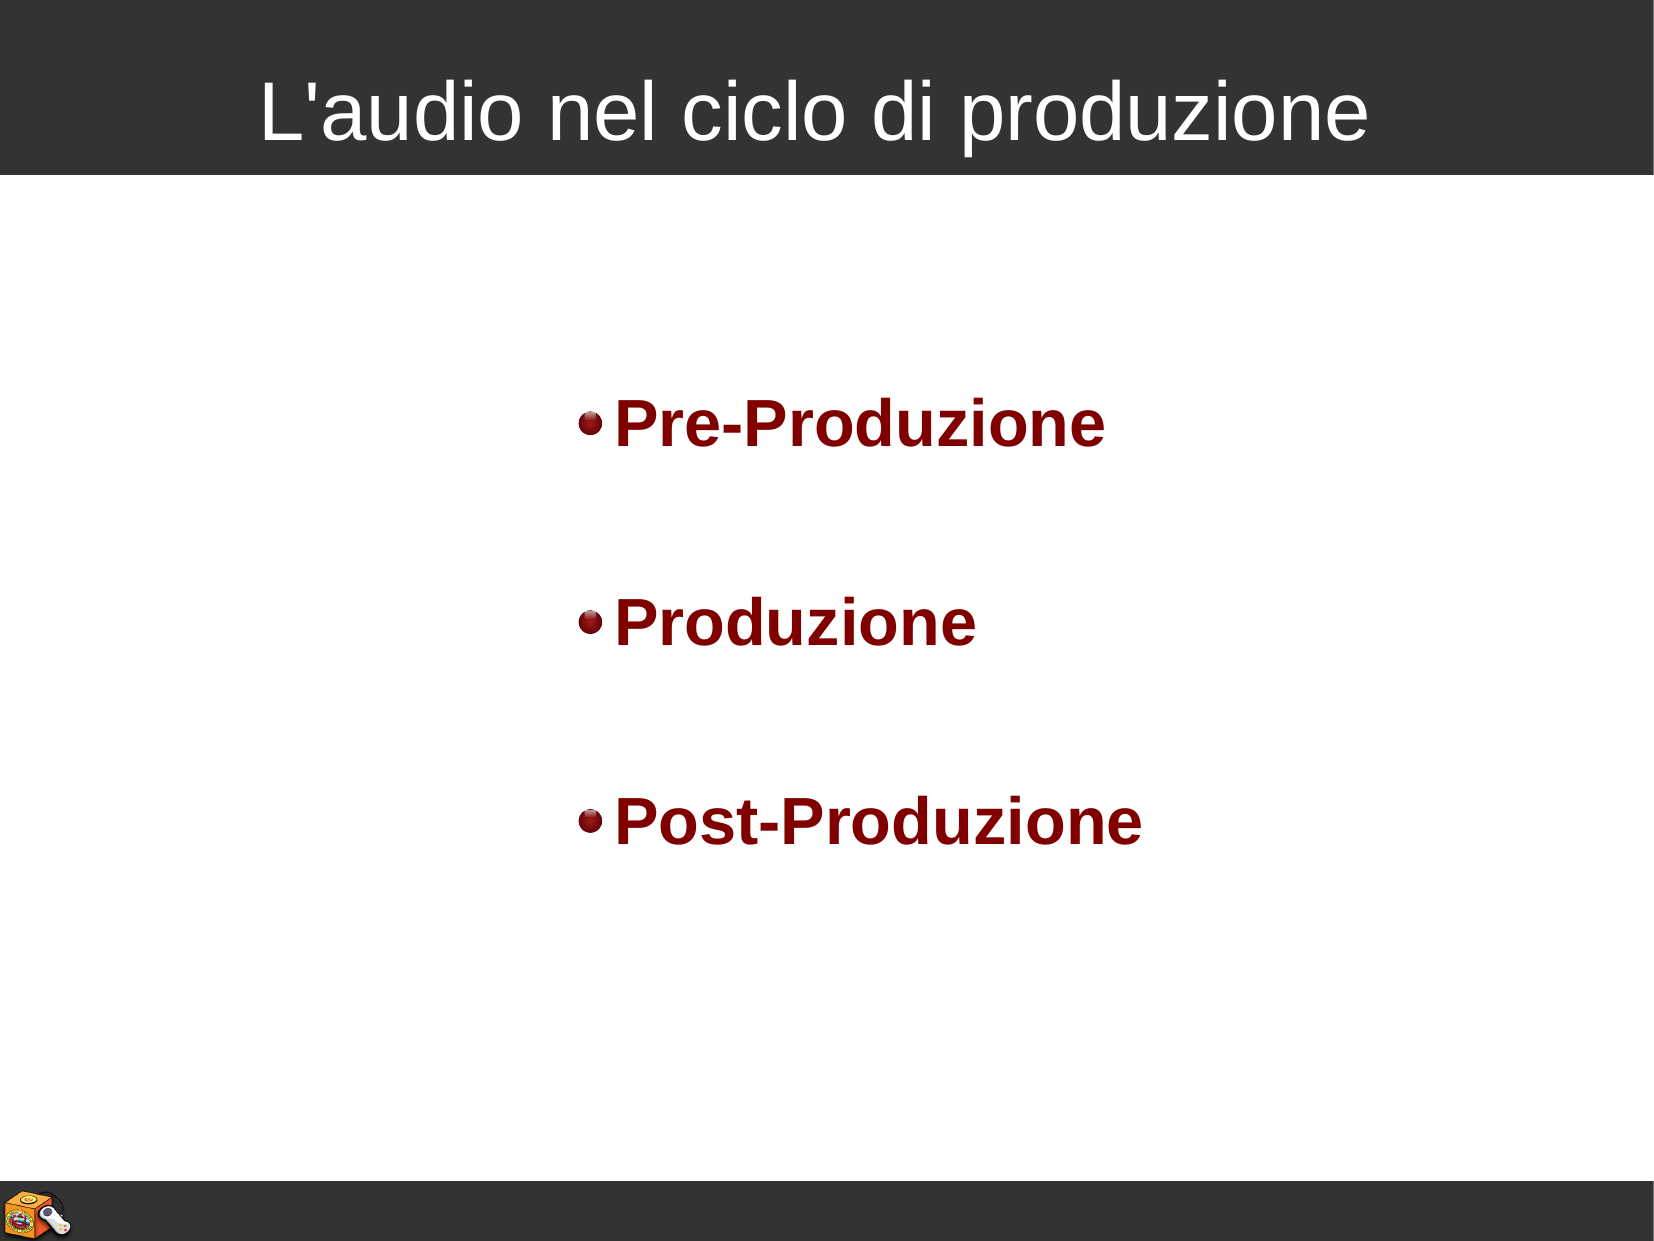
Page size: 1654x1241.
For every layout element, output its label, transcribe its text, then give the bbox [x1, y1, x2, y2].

picture [0, 0, 1654, 175]
title L'audio nel ciclo di produzione [82, 15, 1571, 208]
subtitle Pre-Produzione Produzione Post-Produzione [472, 193, 1182, 862]
picture [0, 1181, 1654, 1241]
